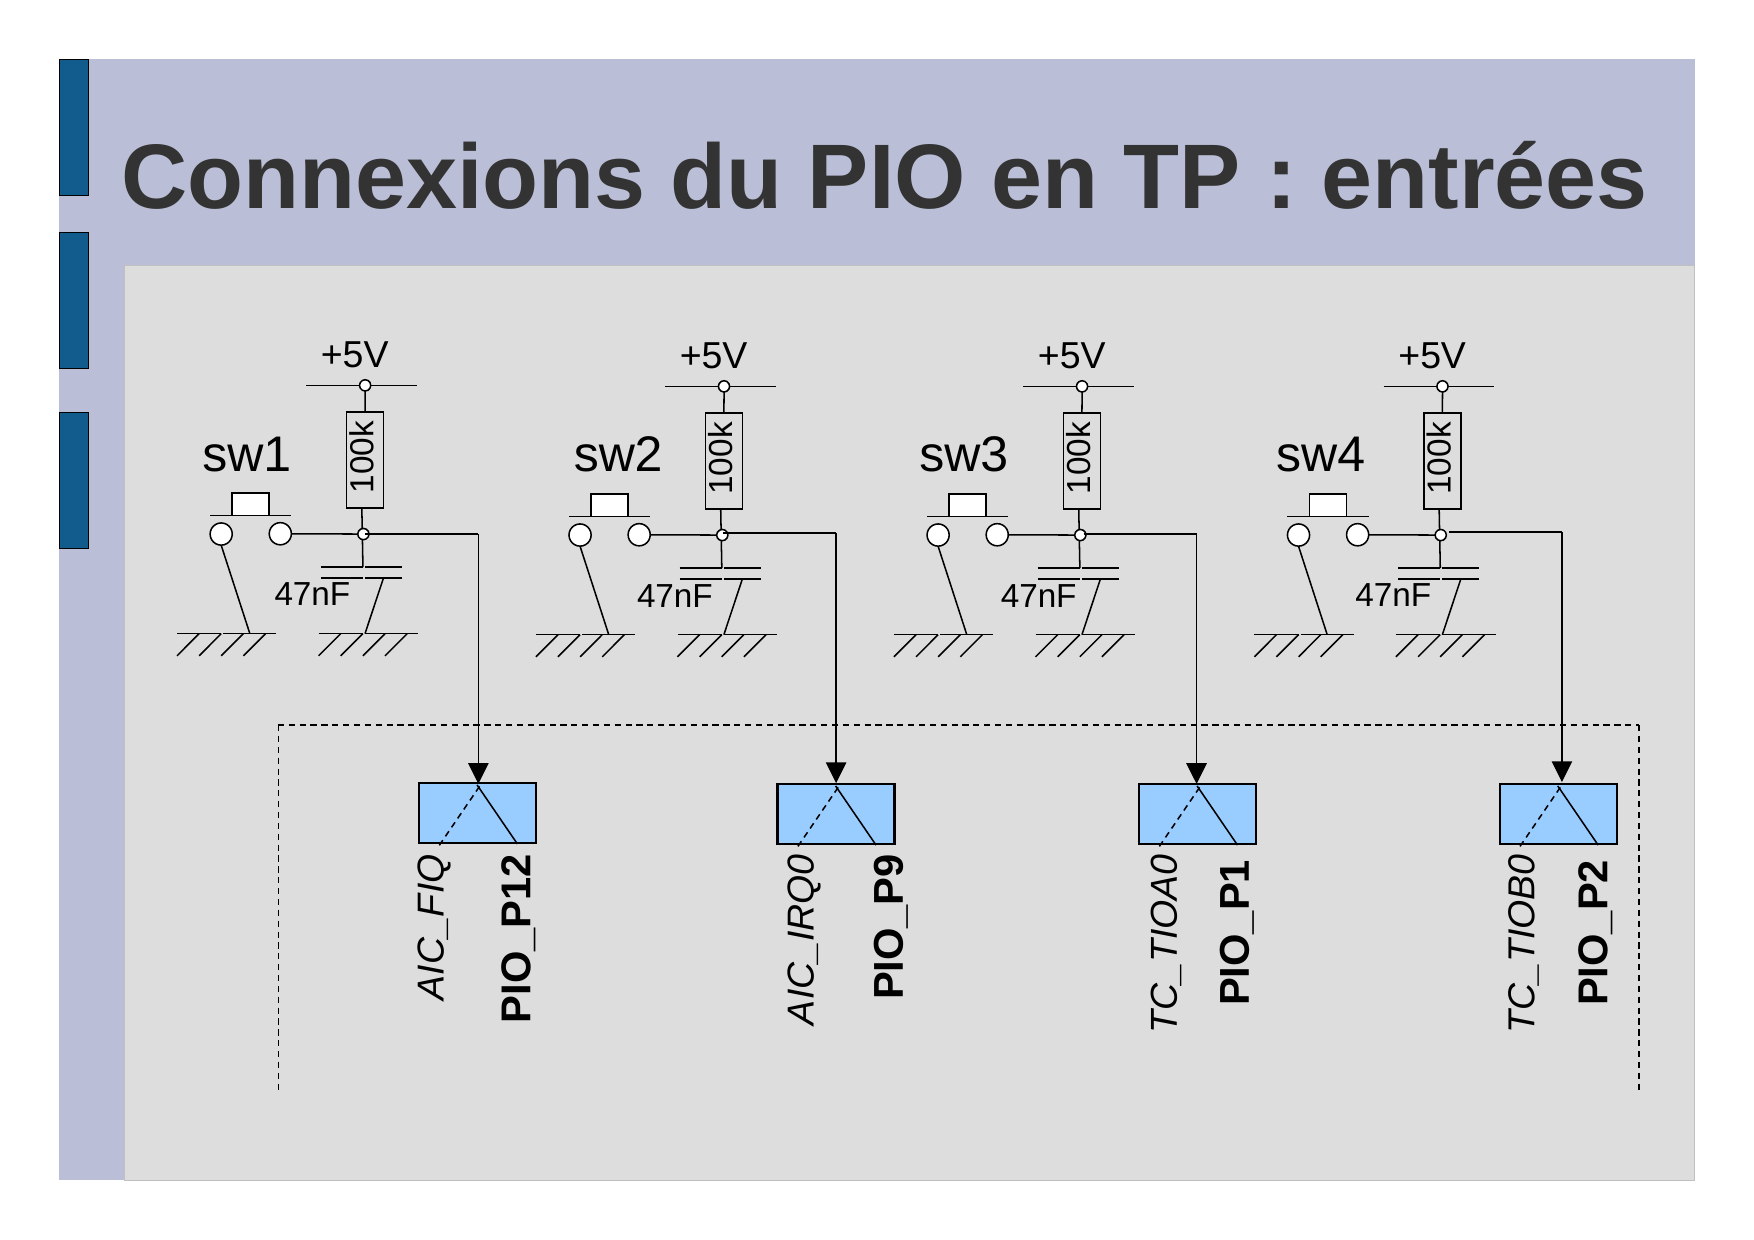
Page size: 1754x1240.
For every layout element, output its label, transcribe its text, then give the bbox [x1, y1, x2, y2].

text_box sw1 [187, 418, 307, 490]
text_box AIC_FIQ [402, 839, 460, 1015]
text_box +5V [665, 326, 763, 384]
text_box [949, 494, 987, 516]
text_box AIC_IRQ0 [771, 839, 830, 1040]
text_box 100k [694, 407, 747, 510]
text_box PIO_P12 [484, 838, 547, 1038]
text_box [358, 528, 369, 540]
text_box [718, 380, 730, 392]
text_box [1138, 783, 1256, 845]
text_box [232, 493, 270, 515]
text_box [210, 522, 233, 545]
text_box 47nF [622, 570, 728, 623]
text_box TC_TIOA0 [1135, 839, 1193, 1049]
text_box 100k [1412, 407, 1466, 510]
text_box sw4 [1261, 418, 1381, 490]
text_box [418, 782, 536, 844]
title Connexions du PIO en TP : entrées [118, 88, 1654, 266]
text_box [1076, 380, 1088, 392]
text_box [269, 522, 292, 545]
text_box sw3 [904, 418, 1024, 490]
text_box [1435, 529, 1447, 541]
text_box 47nF [1340, 568, 1447, 621]
text_box [716, 529, 728, 541]
text_box 100k [1052, 407, 1106, 510]
text_box [1436, 380, 1449, 392]
text_box [777, 783, 895, 845]
text_box [591, 494, 629, 516]
text_box +5V [306, 325, 404, 383]
text_box [927, 523, 950, 546]
text_box +5V [1023, 326, 1121, 384]
text_box [1499, 783, 1617, 845]
text_box 47nF [259, 567, 366, 620]
text_box sw2 [558, 418, 678, 490]
text_box [1287, 523, 1310, 546]
text_box 47nF [986, 570, 1092, 623]
text_box TC_TIOB0 [1492, 839, 1551, 1049]
text_box [1309, 494, 1347, 516]
text_box [568, 523, 592, 546]
text_box [986, 523, 1009, 546]
text_box PIO_P1 [1203, 844, 1266, 1021]
text_box [1346, 523, 1369, 546]
text_box 100k [335, 406, 389, 509]
text_box [628, 523, 651, 546]
text_box PIO_P2 [1561, 844, 1624, 1021]
text_box [359, 379, 371, 391]
text_box [1074, 529, 1086, 541]
text_box +5V [1383, 326, 1481, 384]
text_box PIO_P9 [857, 838, 920, 1015]
